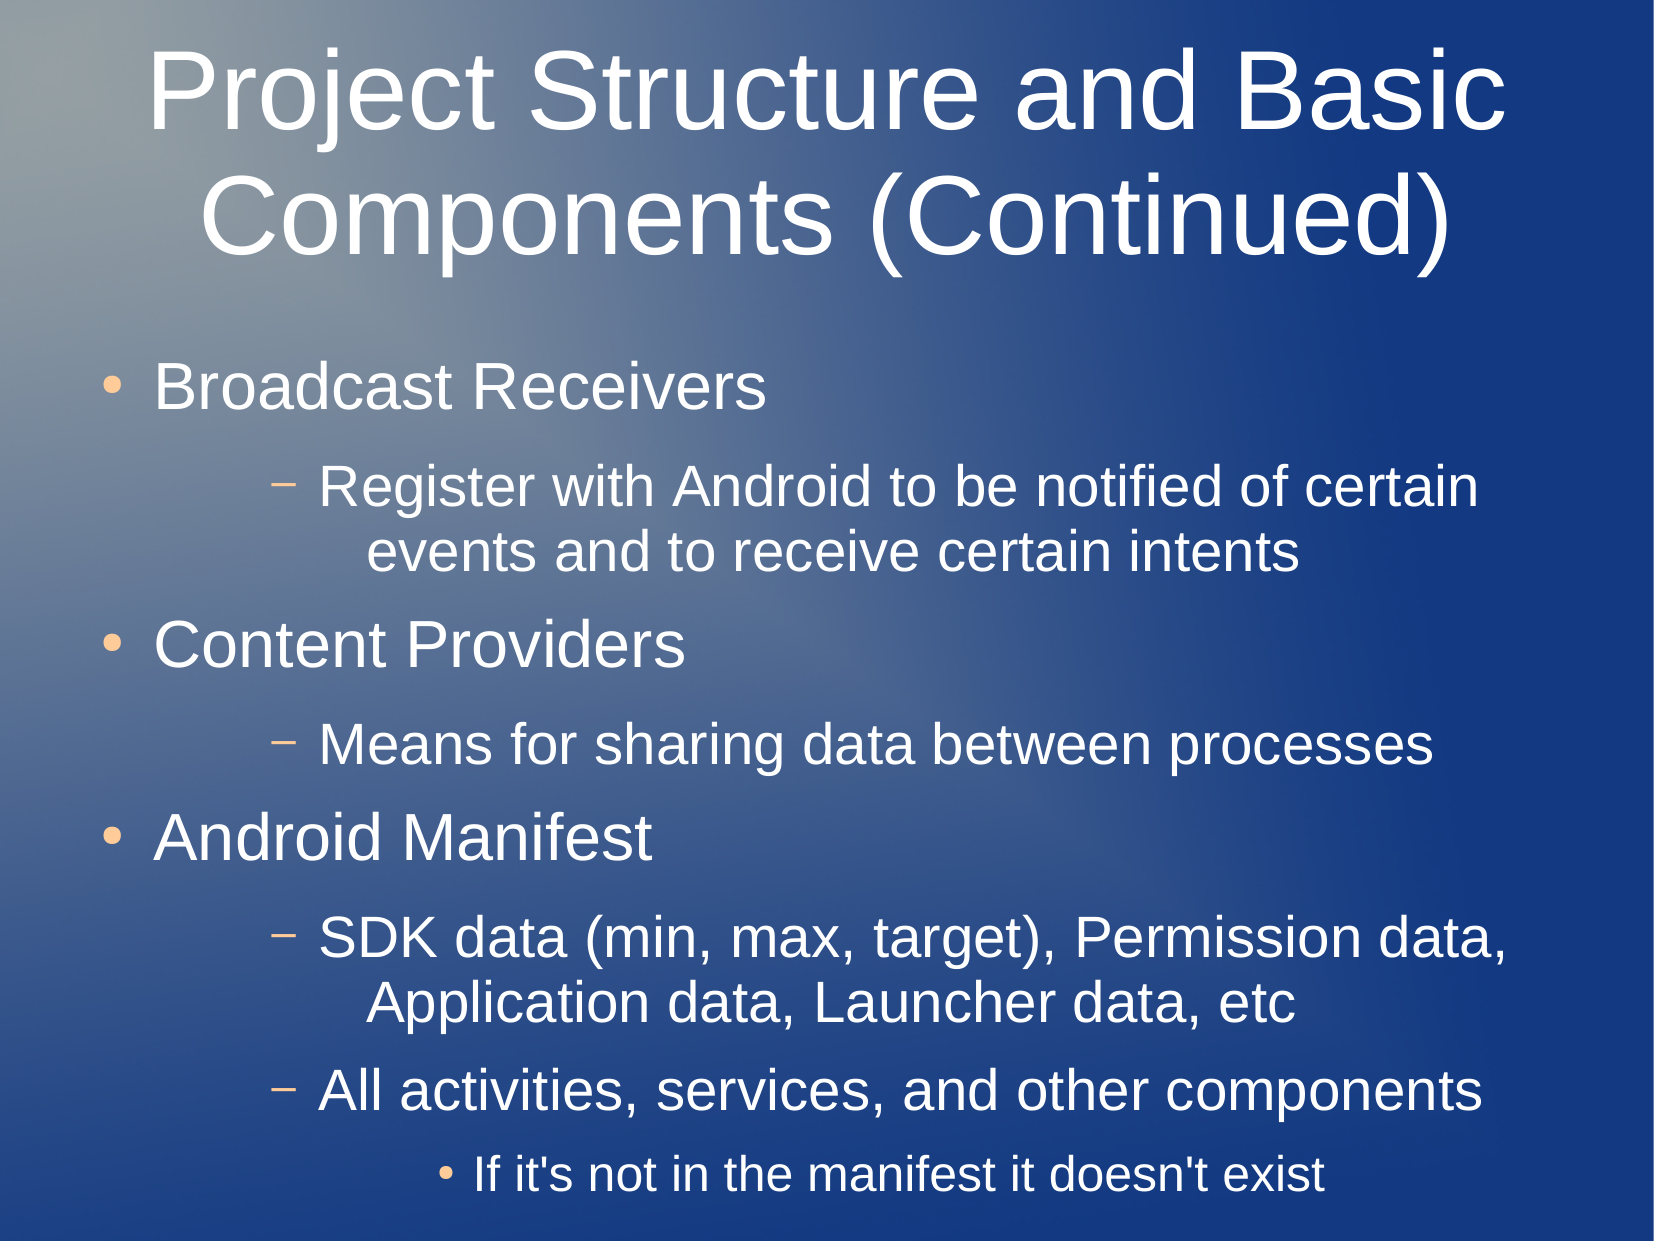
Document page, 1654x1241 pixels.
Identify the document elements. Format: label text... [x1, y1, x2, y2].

picture [0, 0, 1654, 1241]
list Broadcast Receivers Register with Android to be notified of certain events and to receive certain intents Content Providers Means for sharing data between processes Android Manifest SDK data (min, max, target), Permission data, Application data, Launcher data, etc All activities, services, and other components If it's not in the manifest it doesn't exist [82, 349, 1571, 1203]
title Project Structure and Basic Components (Continued) [82, 27, 1571, 279]
